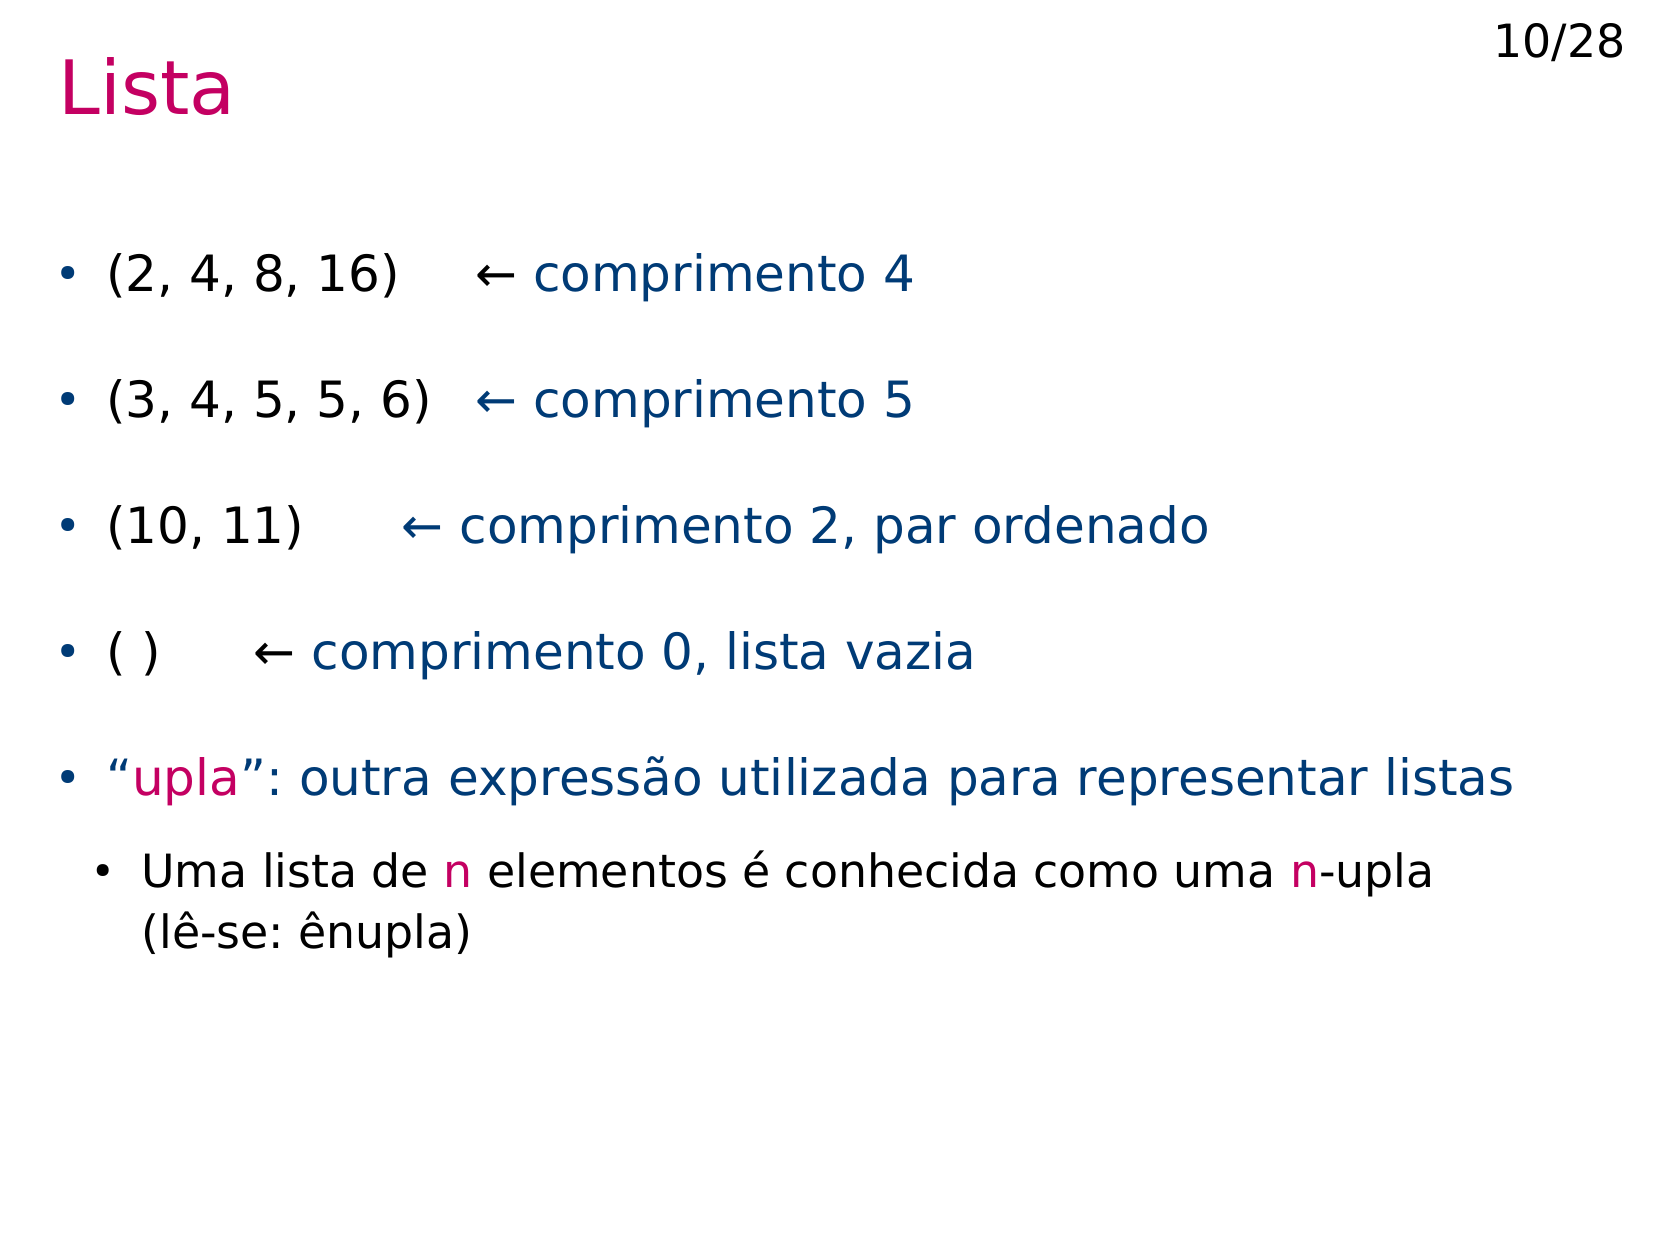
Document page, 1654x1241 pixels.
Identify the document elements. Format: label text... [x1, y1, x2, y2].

list (2, 4, 8, 16) ← comprimento 4 (3, 4, 5, 5, 6) ← comprimento 5 (10, 11) ← comprimento 2, par ordenado ( ) ← comprimento 0, lista vazia “upla”: outra expressão utilizada para representar listas Uma lista de n elementos é conhecida como uma n-upla (lê-se: ênupla) [59, 236, 1595, 1211]
title Lista [59, 29, 1625, 148]
